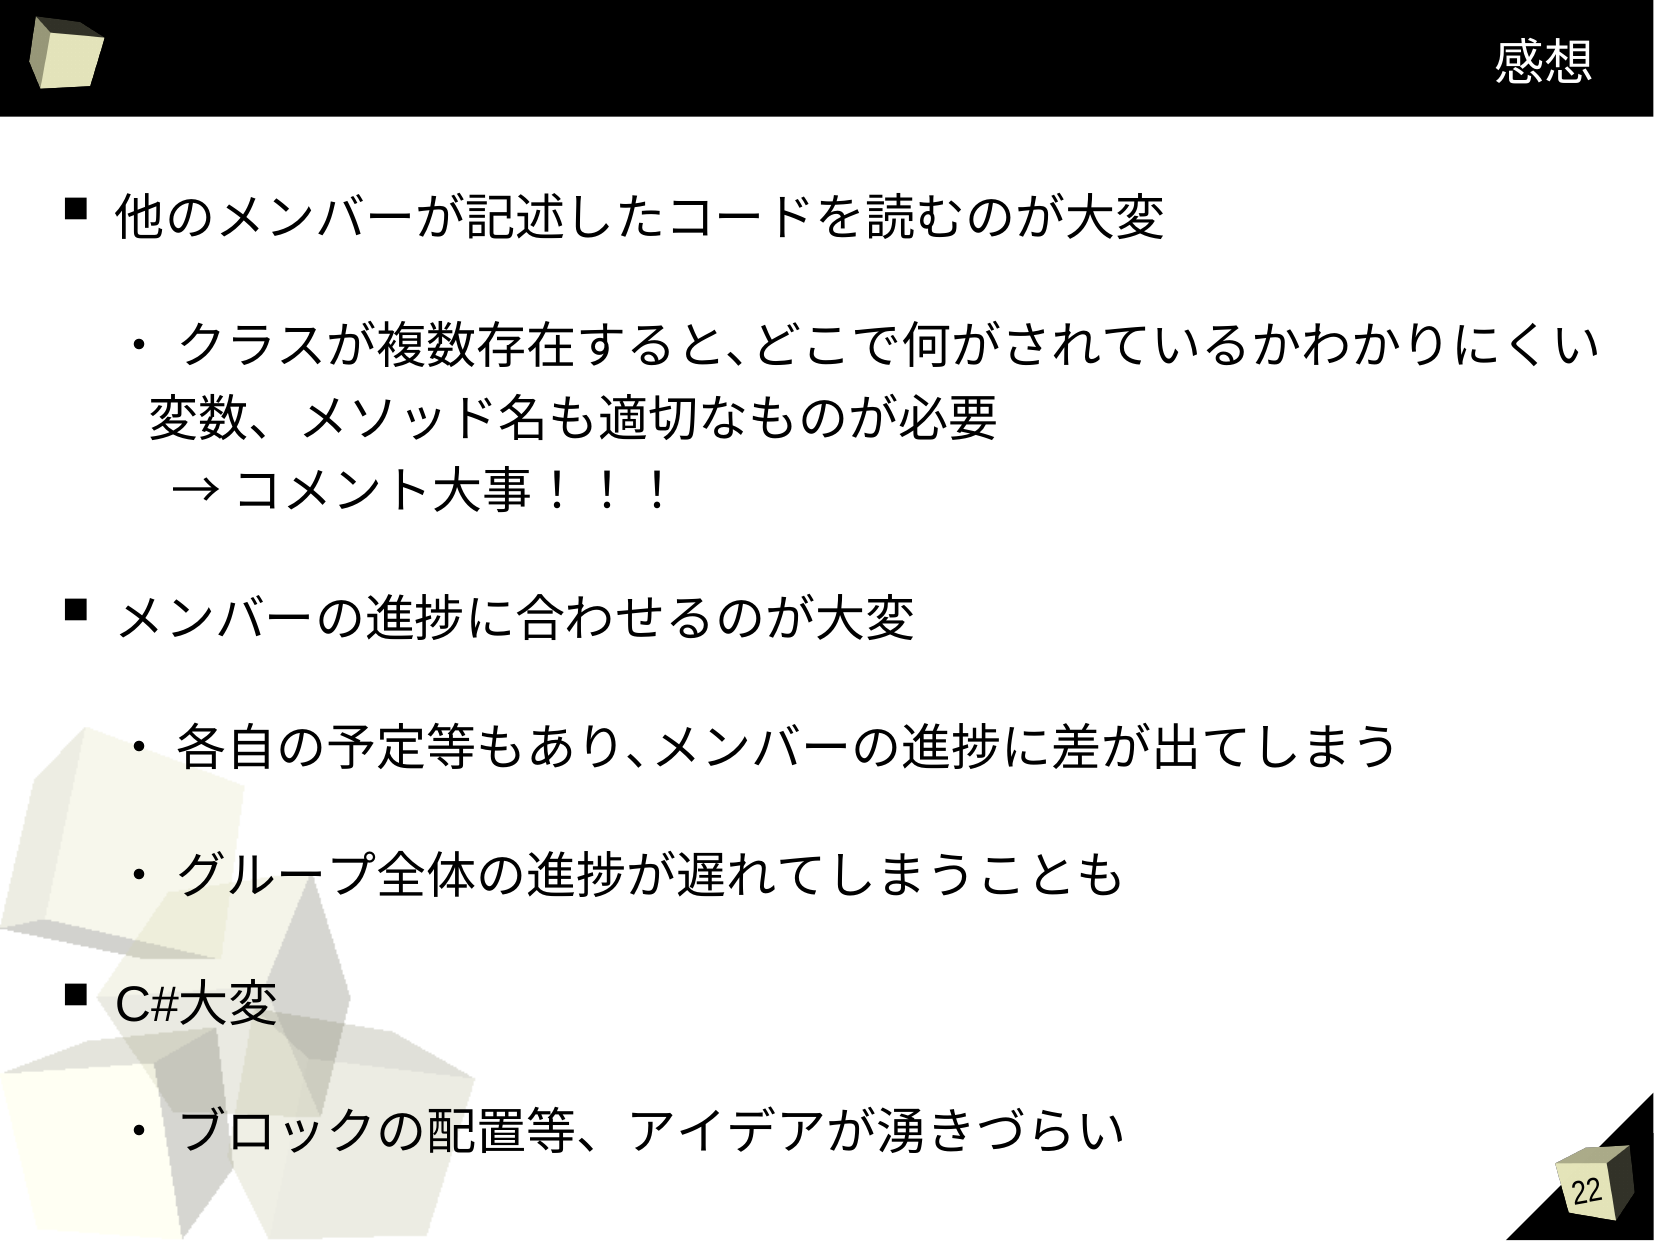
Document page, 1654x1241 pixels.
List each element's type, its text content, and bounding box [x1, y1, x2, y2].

title 感想 [118, 0, 1595, 119]
picture [0, 726, 477, 1241]
list 他のメンバーが記述したコードを読むのが大変 ・ クラスが複数存在すると､どこで何がされているかわかりにくい 変数、メソッド名も適切なものが必要 → コメント大事！！！ メンバーの進捗に合わせるのが大変 ・ 各自の予定等もあり､メンバーの進捗に差が出てしまう ・ グループ全体の進捗が遅れてしまうことも C#大変 ・ ブロックの配置等、アイデアが湧きづらい [44, 177, 1611, 1214]
